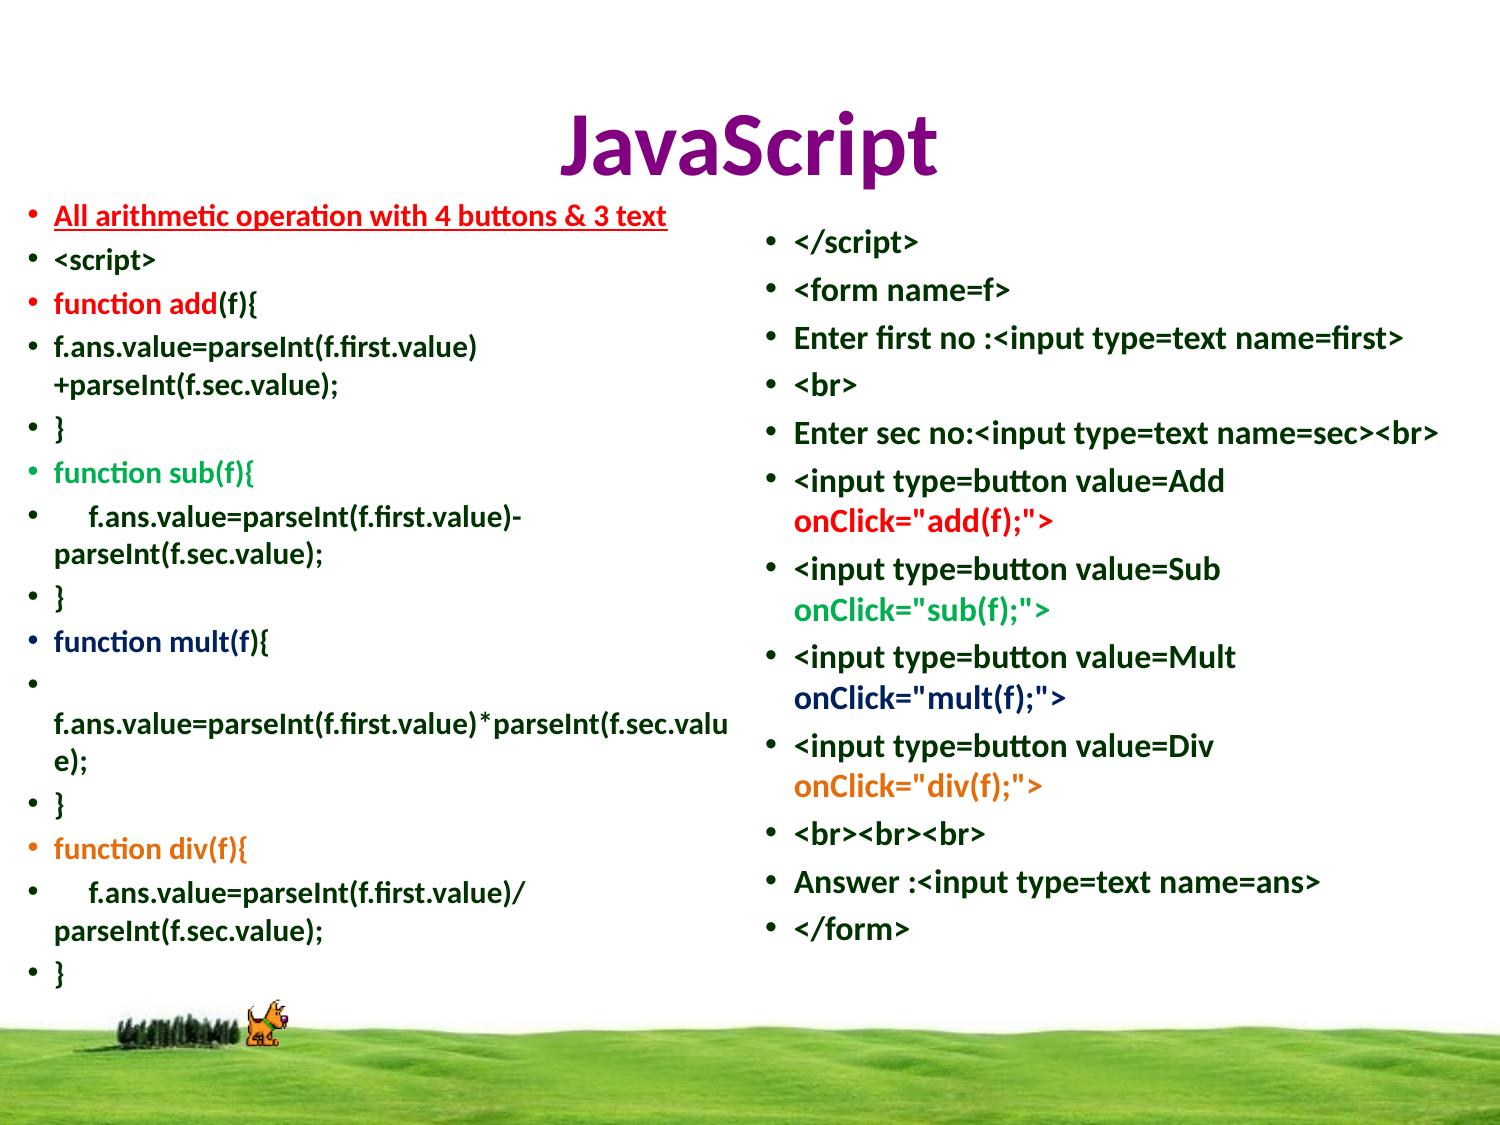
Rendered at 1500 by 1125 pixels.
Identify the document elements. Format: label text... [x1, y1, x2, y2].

text_box </script> <form name=f> Enter first no :<input type=text name=first> <br> Enter sec no:<input type=text name=sec><br> <input type=button value=Add onClick="add(f);"> <input type=button value=Sub onClick="sub(f);"> <input type=button value=Mult onClick="mult(f);"> <input type=button value=Div onClick="div(f);"> <br><br><br> Answer :<input type=text name=ans> </form> [750, 212, 1463, 1000]
title JavaScript [75, 45, 1425, 212]
list All arithmetic operation with 4 buttons & 3 text <script> function add(f){ f.ans.value=parseInt(f.first.value)+parseInt(f.sec.value); } function sub(f){ f.ans.value=parseInt(f.first.value)-parseInt(f.sec.value); } function mult(f){ f.ans.value=parseInt(f.first.value)*parseInt(f.sec.value); } function div(f){ f.ans.value=parseInt(f.first.value)/parseInt(f.sec.value); } [12, 187, 750, 995]
picture [0, 995, 1500, 1125]
